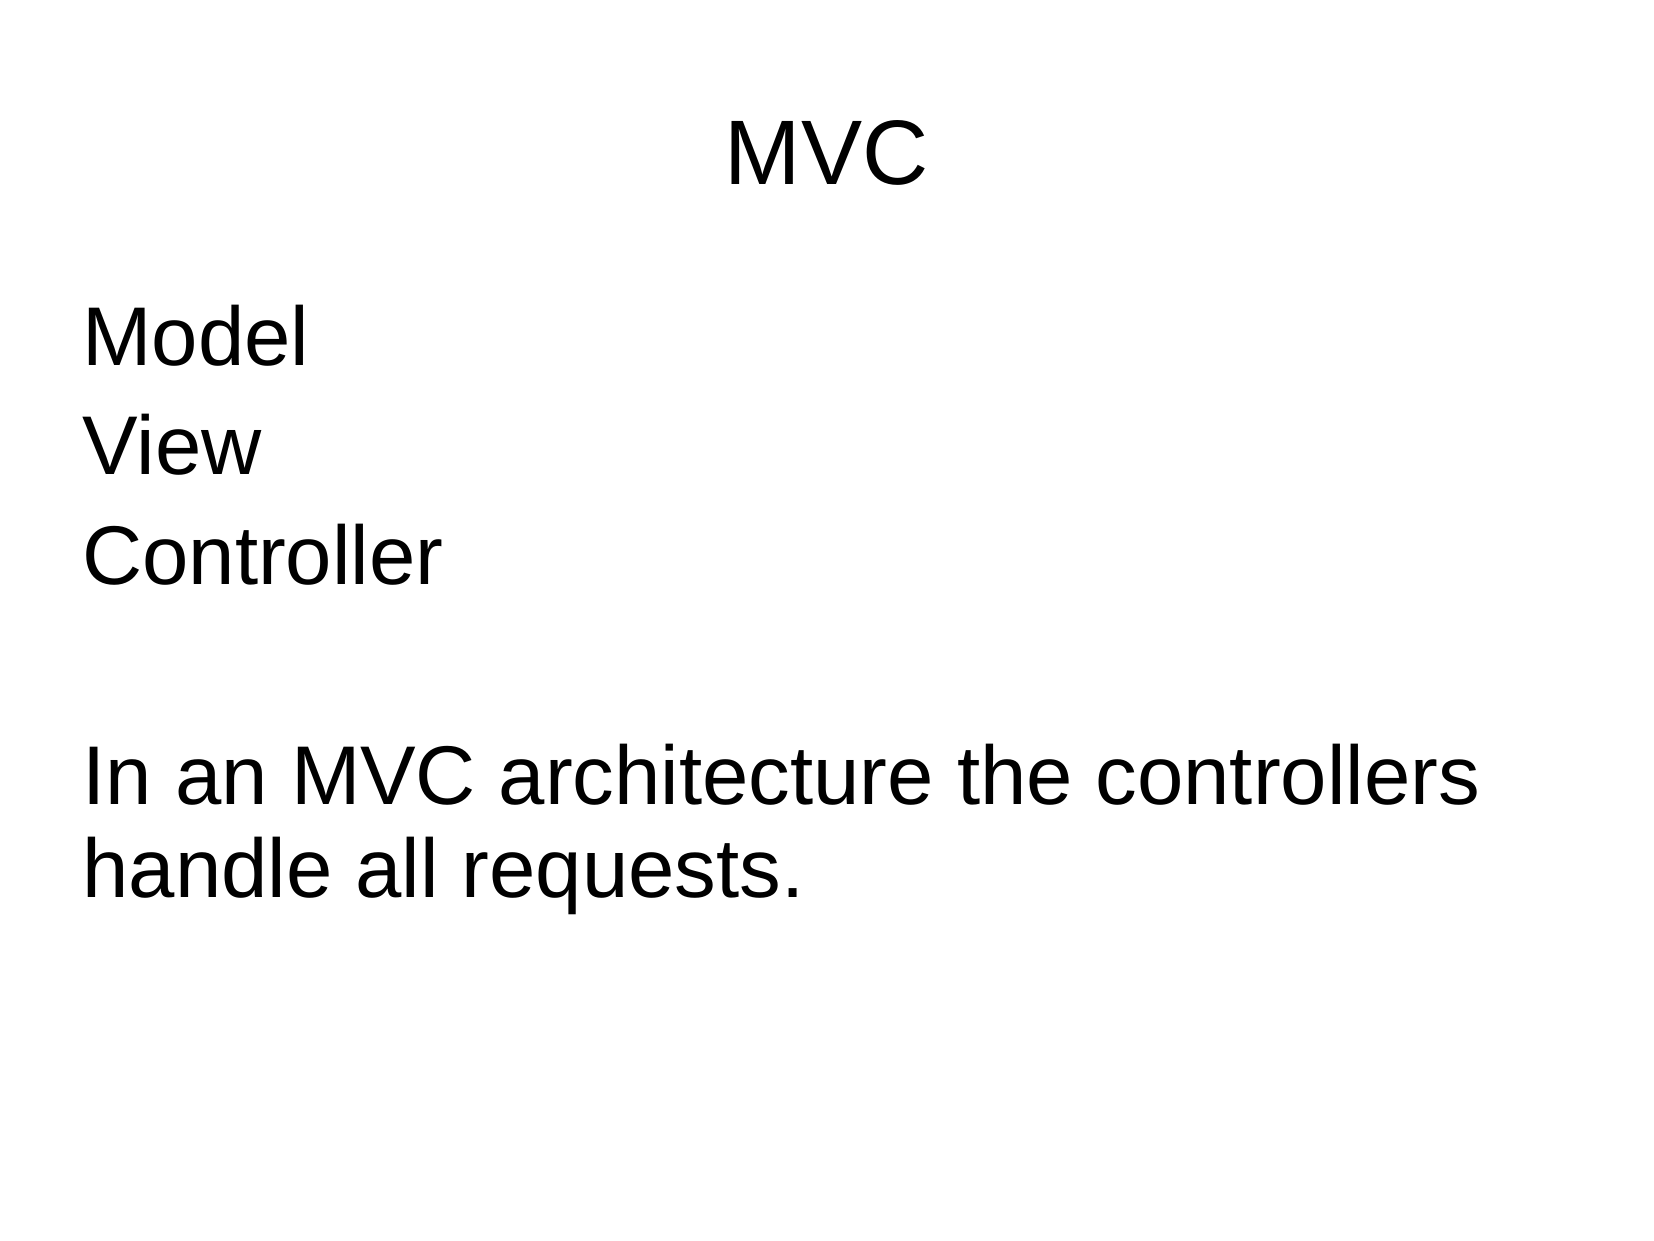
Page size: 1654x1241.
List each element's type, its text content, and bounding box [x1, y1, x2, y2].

list Model View Controller In an MVC architecture the controllers handle all requests. [82, 290, 1538, 1010]
title MVC [82, 49, 1571, 257]
